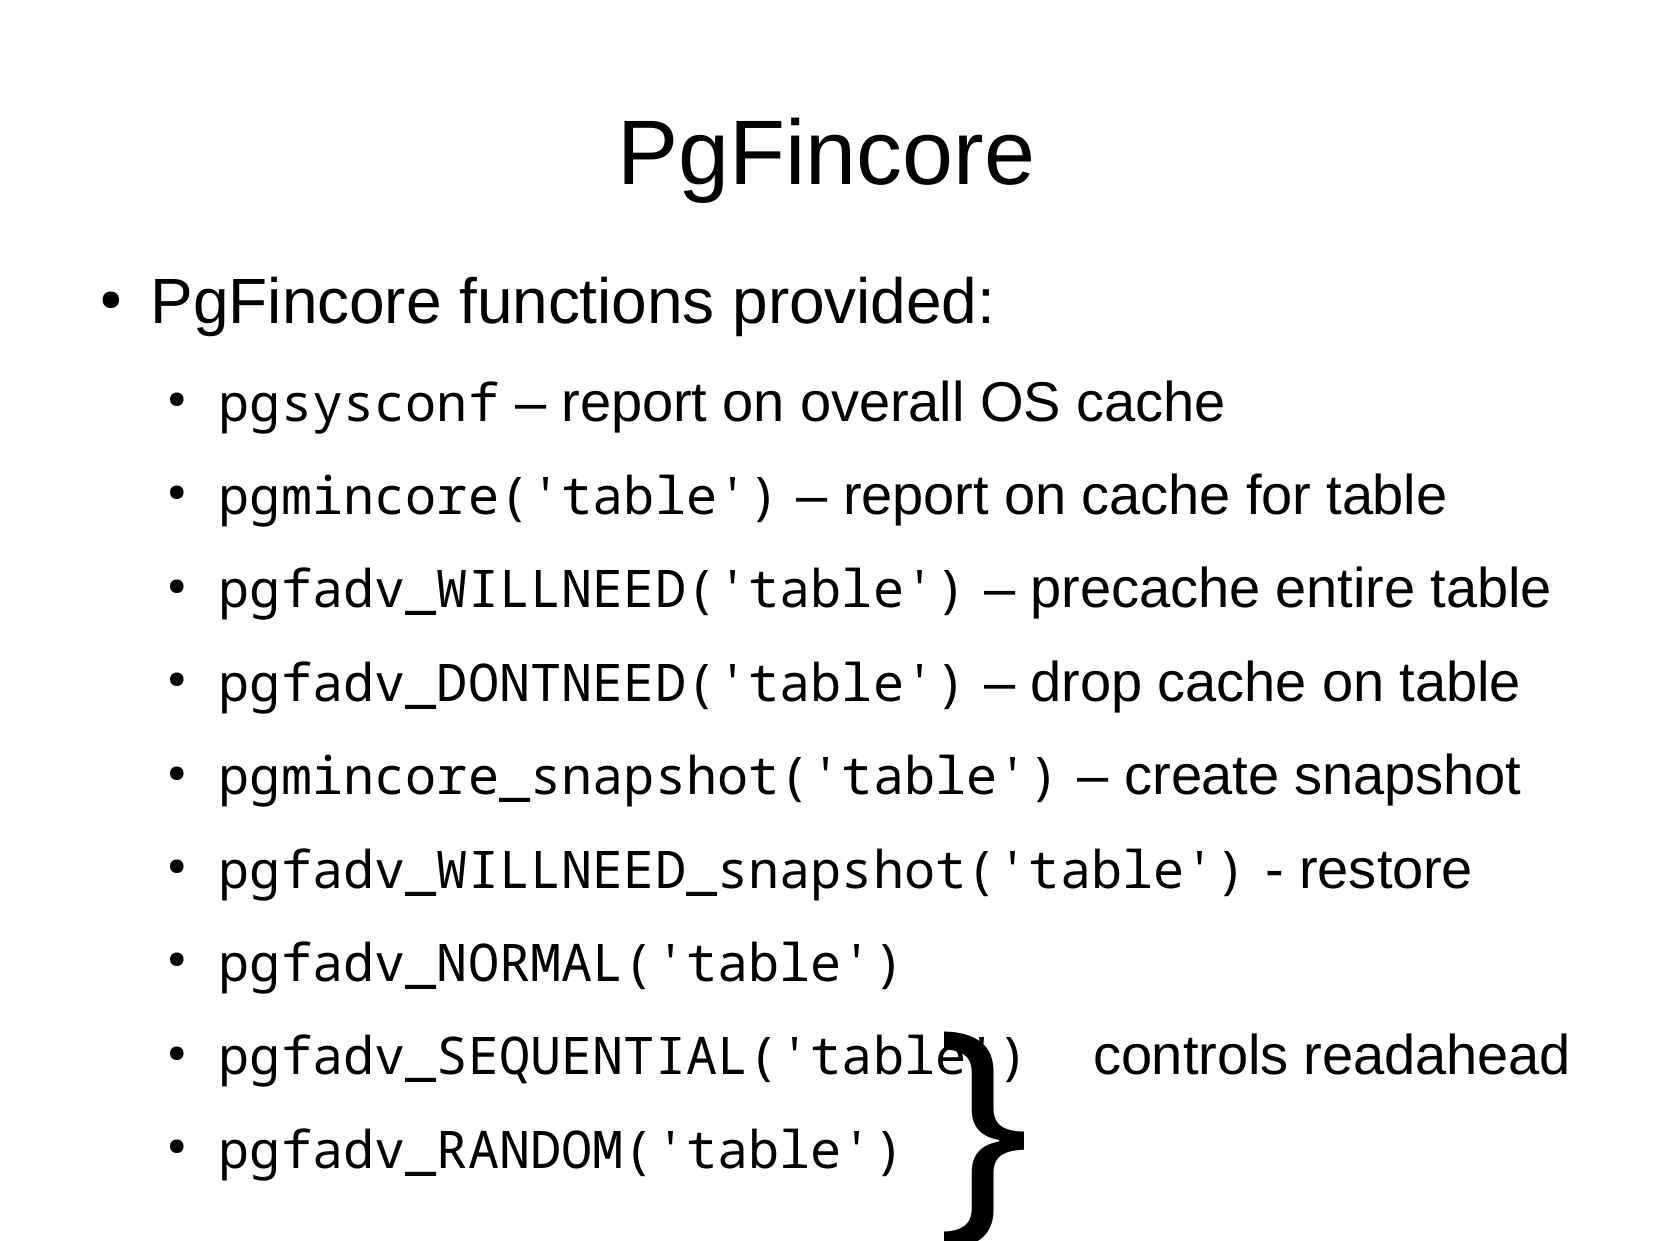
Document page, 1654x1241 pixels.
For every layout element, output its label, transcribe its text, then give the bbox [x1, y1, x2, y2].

list PgFincore functions provided: pgsysconf – report on overall OS cache pgmincore('table') – report on cache for table pgfadv_WILLNEED('table') – precache entire table pgfadv_DONTNEED('table') – drop cache on table pgmincore_snapshot('table') – create snapshot pgfadv_WILLNEED_snapshot('table') - restore pgfadv_NORMAL('table') pgfadv_SEQUENTIAL('table') controls readahead pgfadv_RANDOM('table') [82, 265, 1571, 1241]
title PgFincore [82, 56, 1571, 250]
text_box } [895, 936, 1075, 1201]
